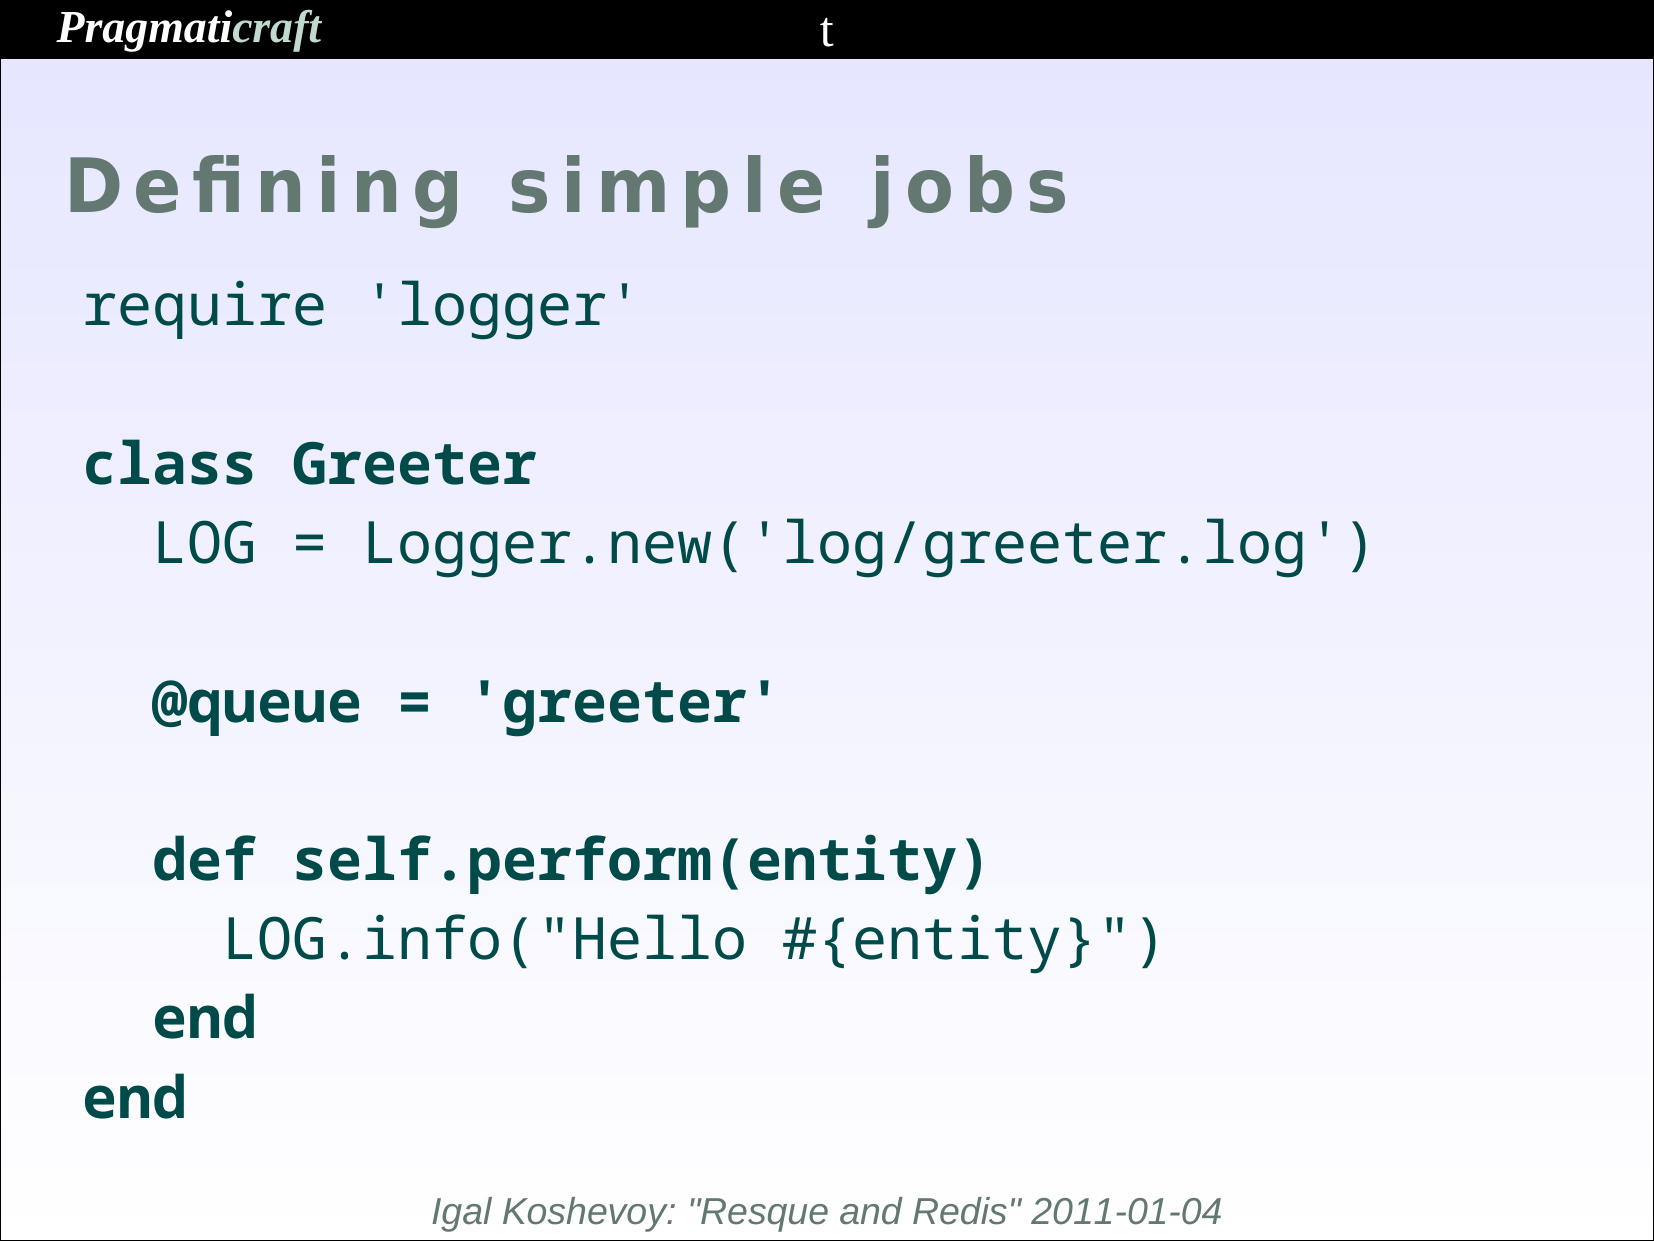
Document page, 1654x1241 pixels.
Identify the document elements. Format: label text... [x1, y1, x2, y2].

title Defining simple jobs [64, 112, 1587, 261]
subtitle require 'logger' class Greeter LOG = Logger.new('log/greeter.log') @queue = 'greeter' def self.perform(entity) LOG.info("Hello #{entity}") end end [82, 297, 1571, 1102]
